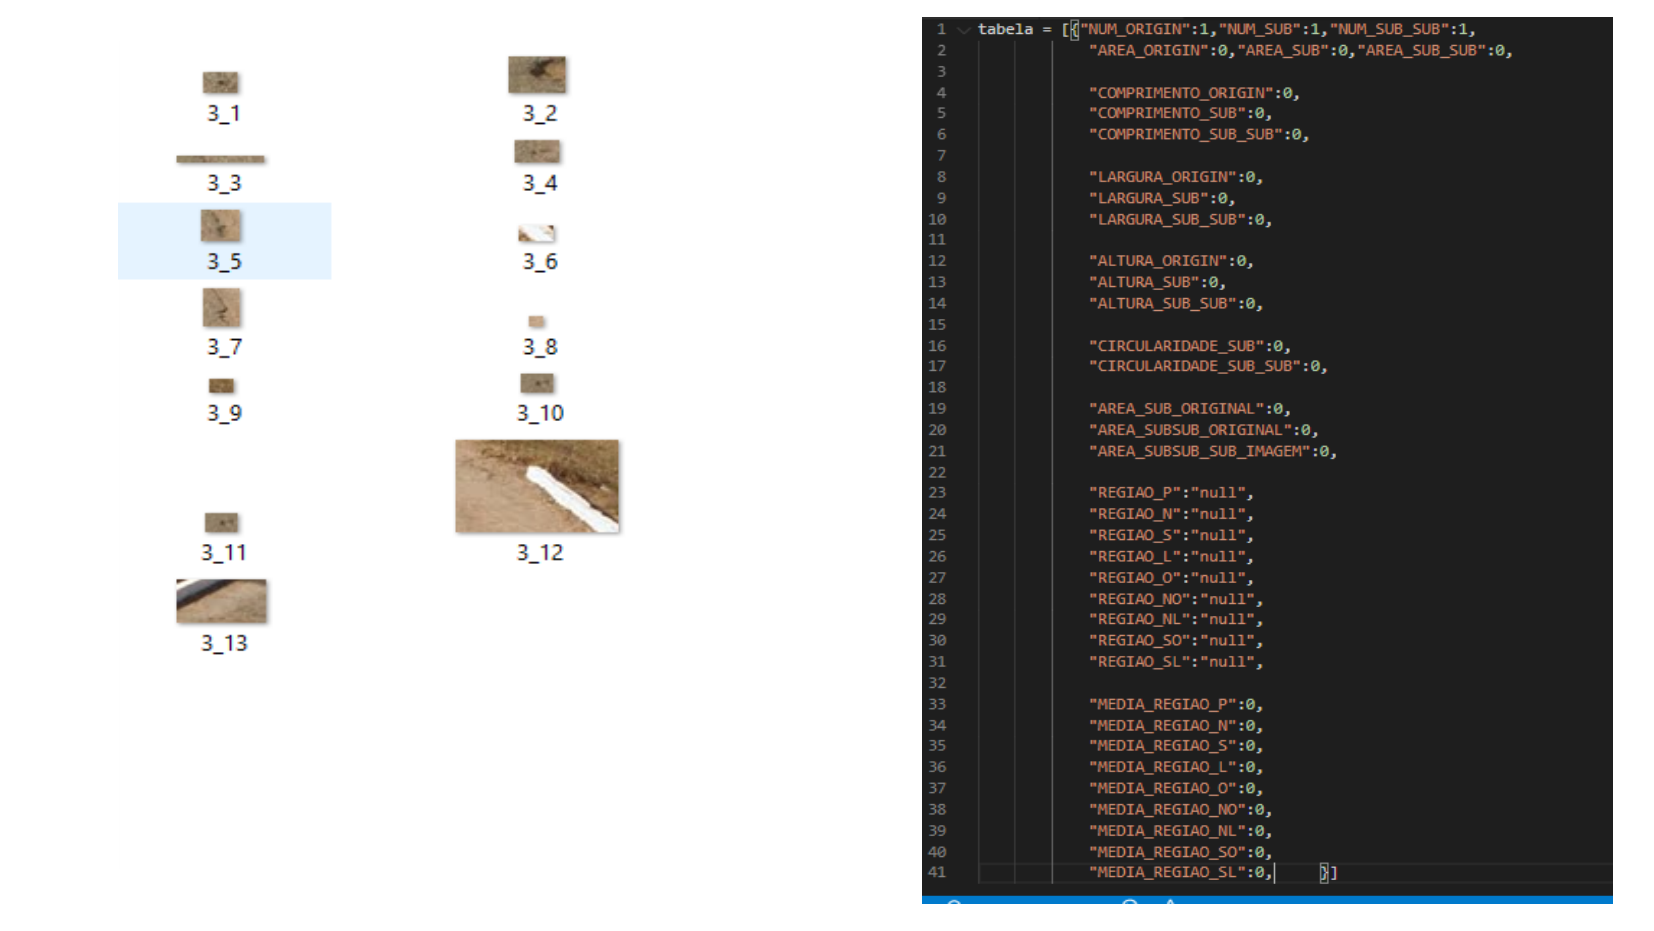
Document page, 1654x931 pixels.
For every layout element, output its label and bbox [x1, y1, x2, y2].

picture [118, 41, 678, 869]
picture [922, 17, 1613, 904]
